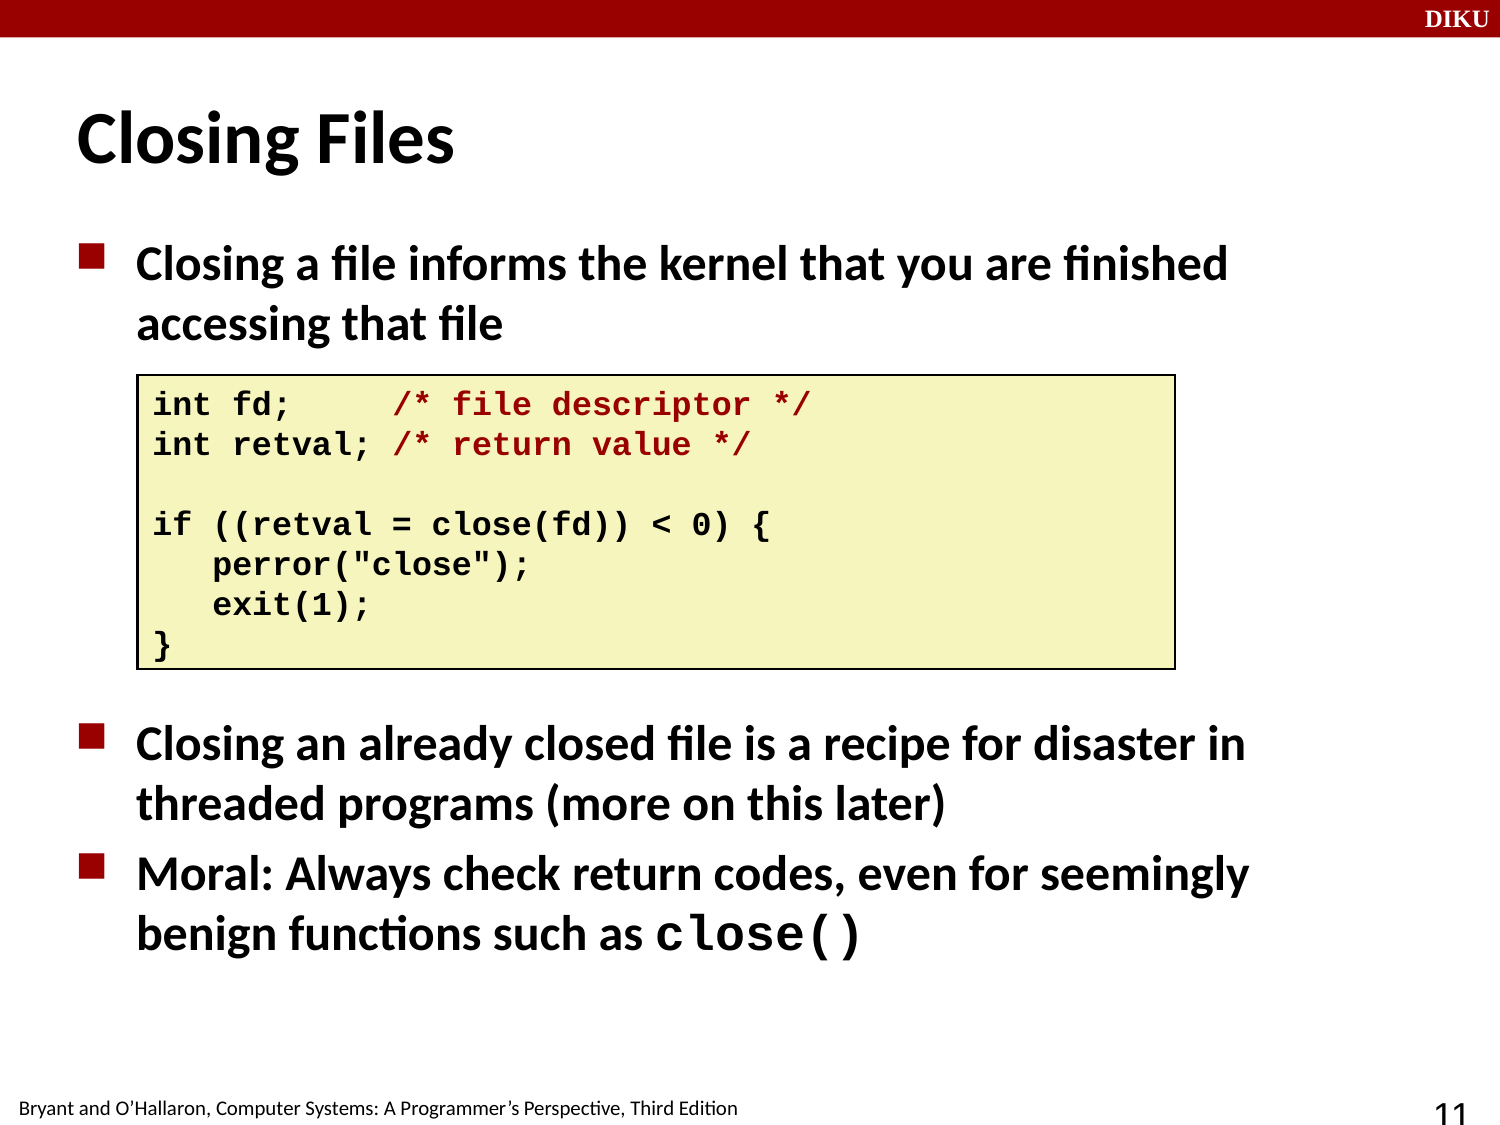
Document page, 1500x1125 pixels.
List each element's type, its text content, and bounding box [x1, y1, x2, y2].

text_box Closing Files [62, 71, 1308, 197]
text_box Closing a file informs the kernel that you are finished accessing that file Closing an already closed file is a recipe for disaster in threaded programs (more on this later) Moral: Always check return codes, even for seemingly benign functions such as close() [65, 223, 1361, 1039]
text_box int fd; /* file descriptor */ int retval; /* return value */ if ((retval = close(fd)) < 0) { perror("close"); exit(1); } [137, 375, 1175, 670]
